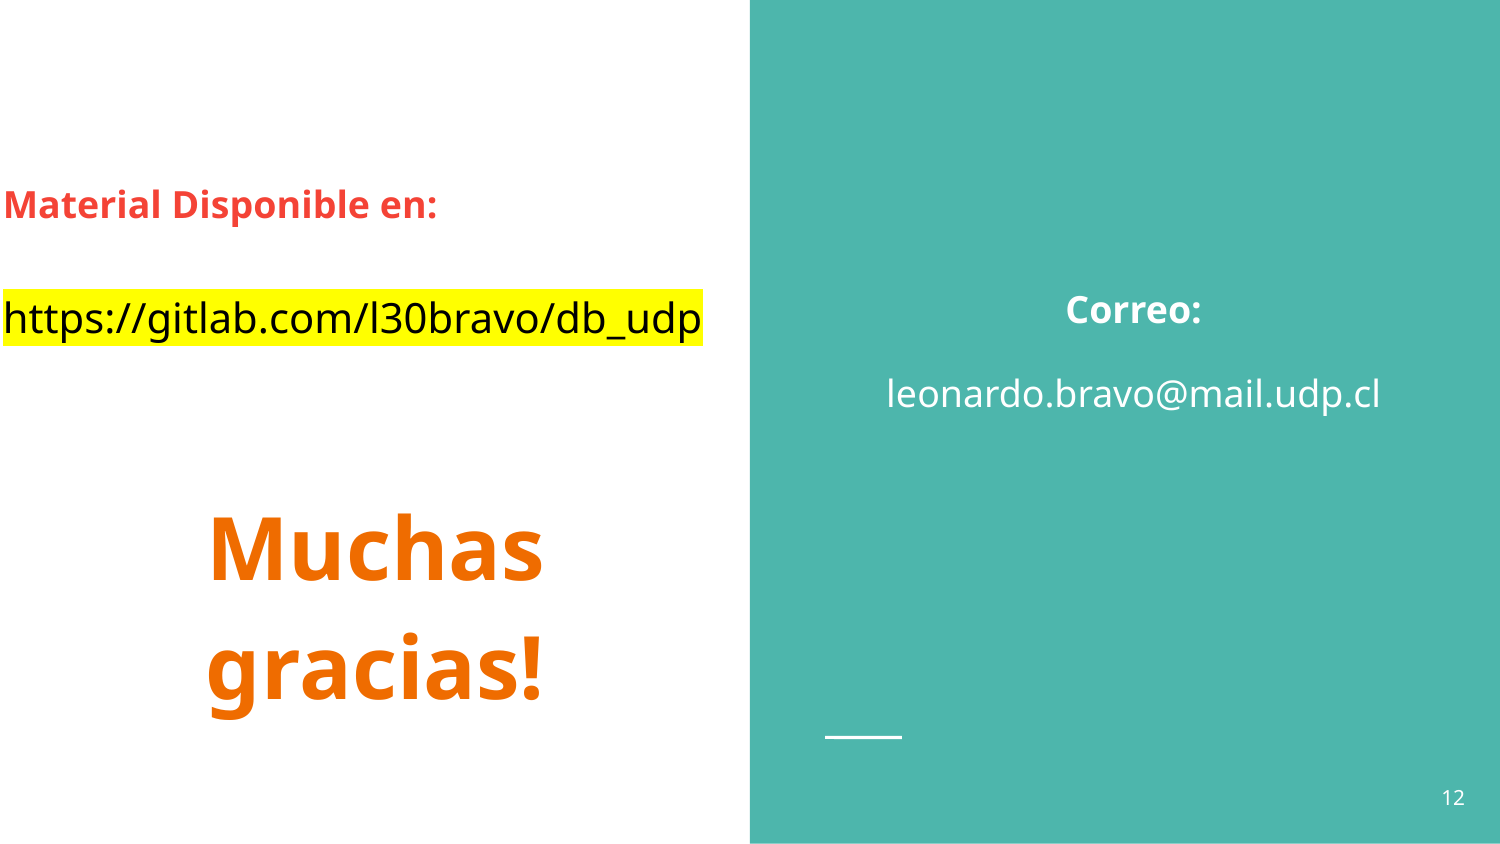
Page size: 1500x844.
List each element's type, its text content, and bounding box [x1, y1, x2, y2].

title Muchas gracias! [43, 465, 708, 741]
list Correo: leonardo.bravo@mail.udp.cl [767, 11, 1500, 844]
slide_number <number> [1389, 764, 1480, 830]
text_box Material Disponible en: https://gitlab.com/l30bravo/db_udp [0, 171, 792, 354]
